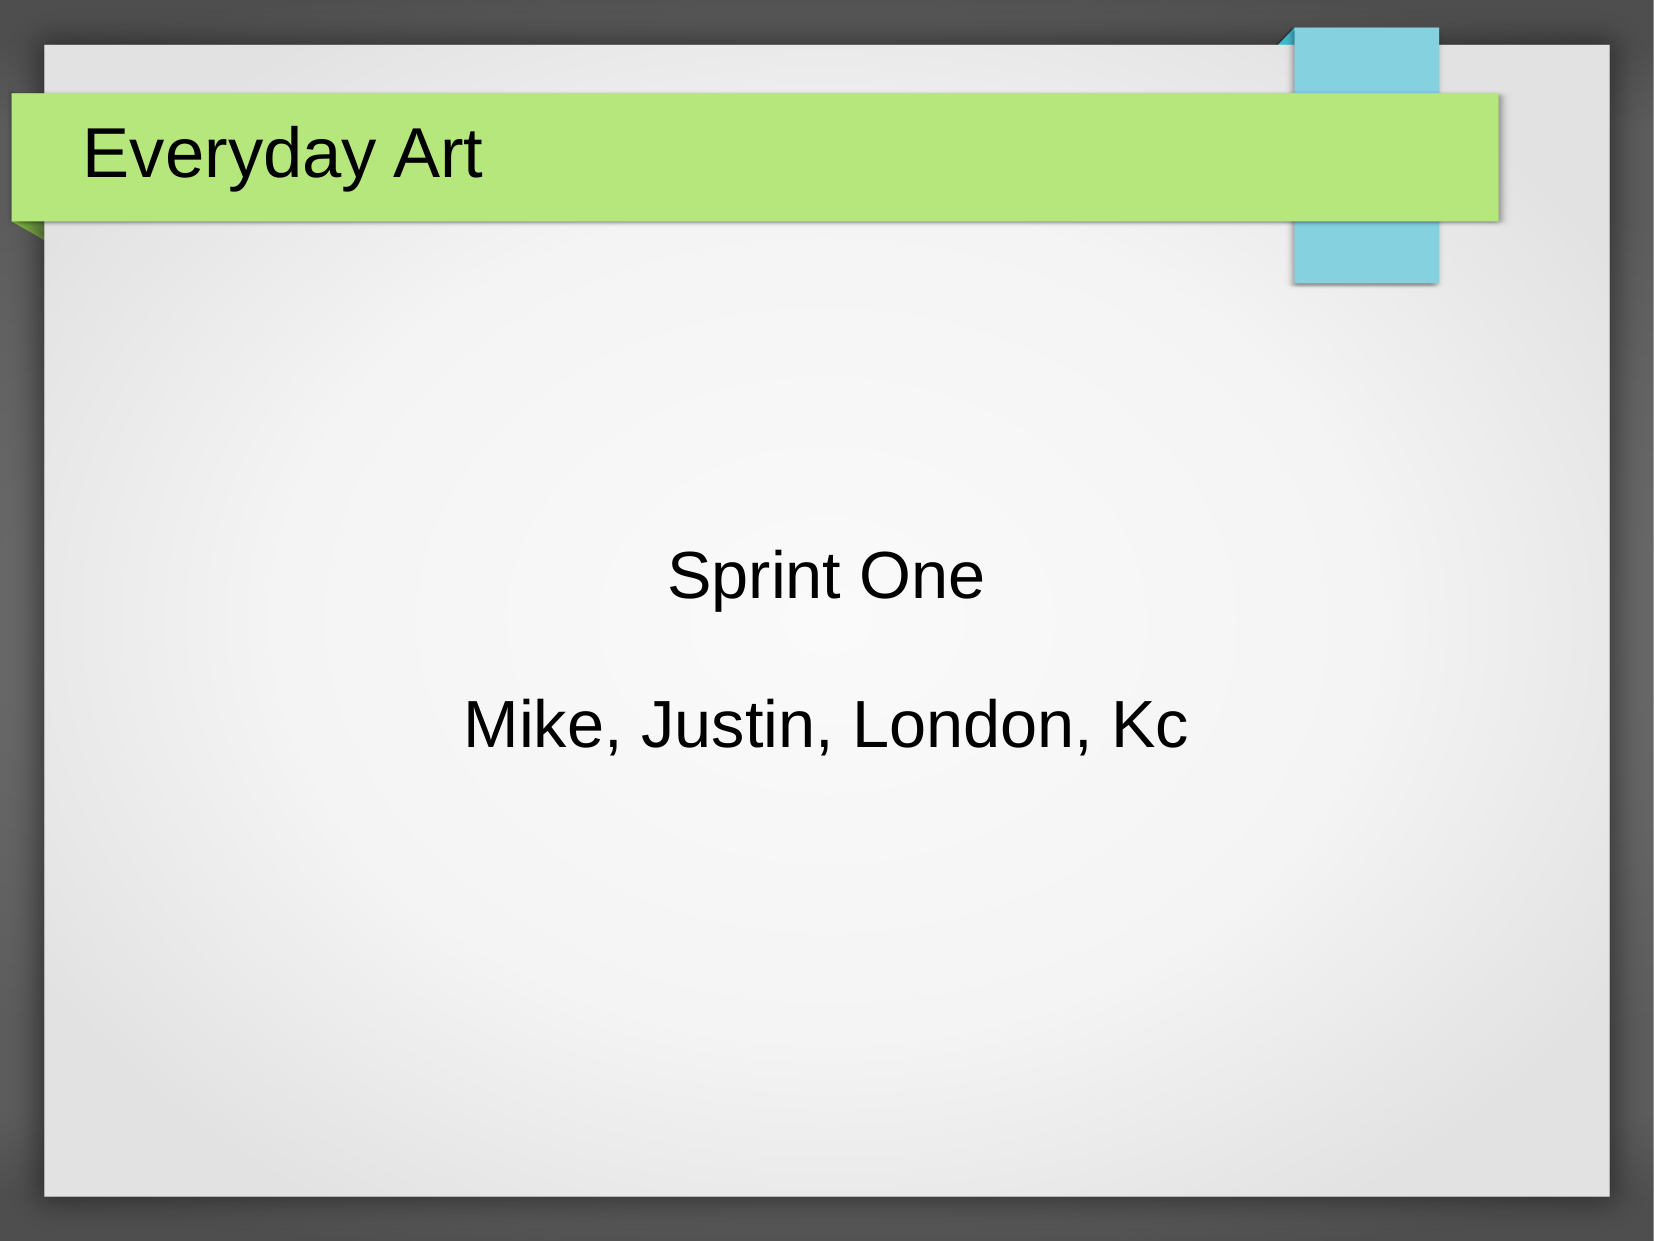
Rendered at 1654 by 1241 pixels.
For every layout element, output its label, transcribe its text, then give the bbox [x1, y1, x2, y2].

picture [0, 0, 1654, 1241]
title Everyday Art [82, 49, 1571, 257]
subtitle Sprint One Mike, Justin, London, Kc [82, 290, 1571, 1010]
